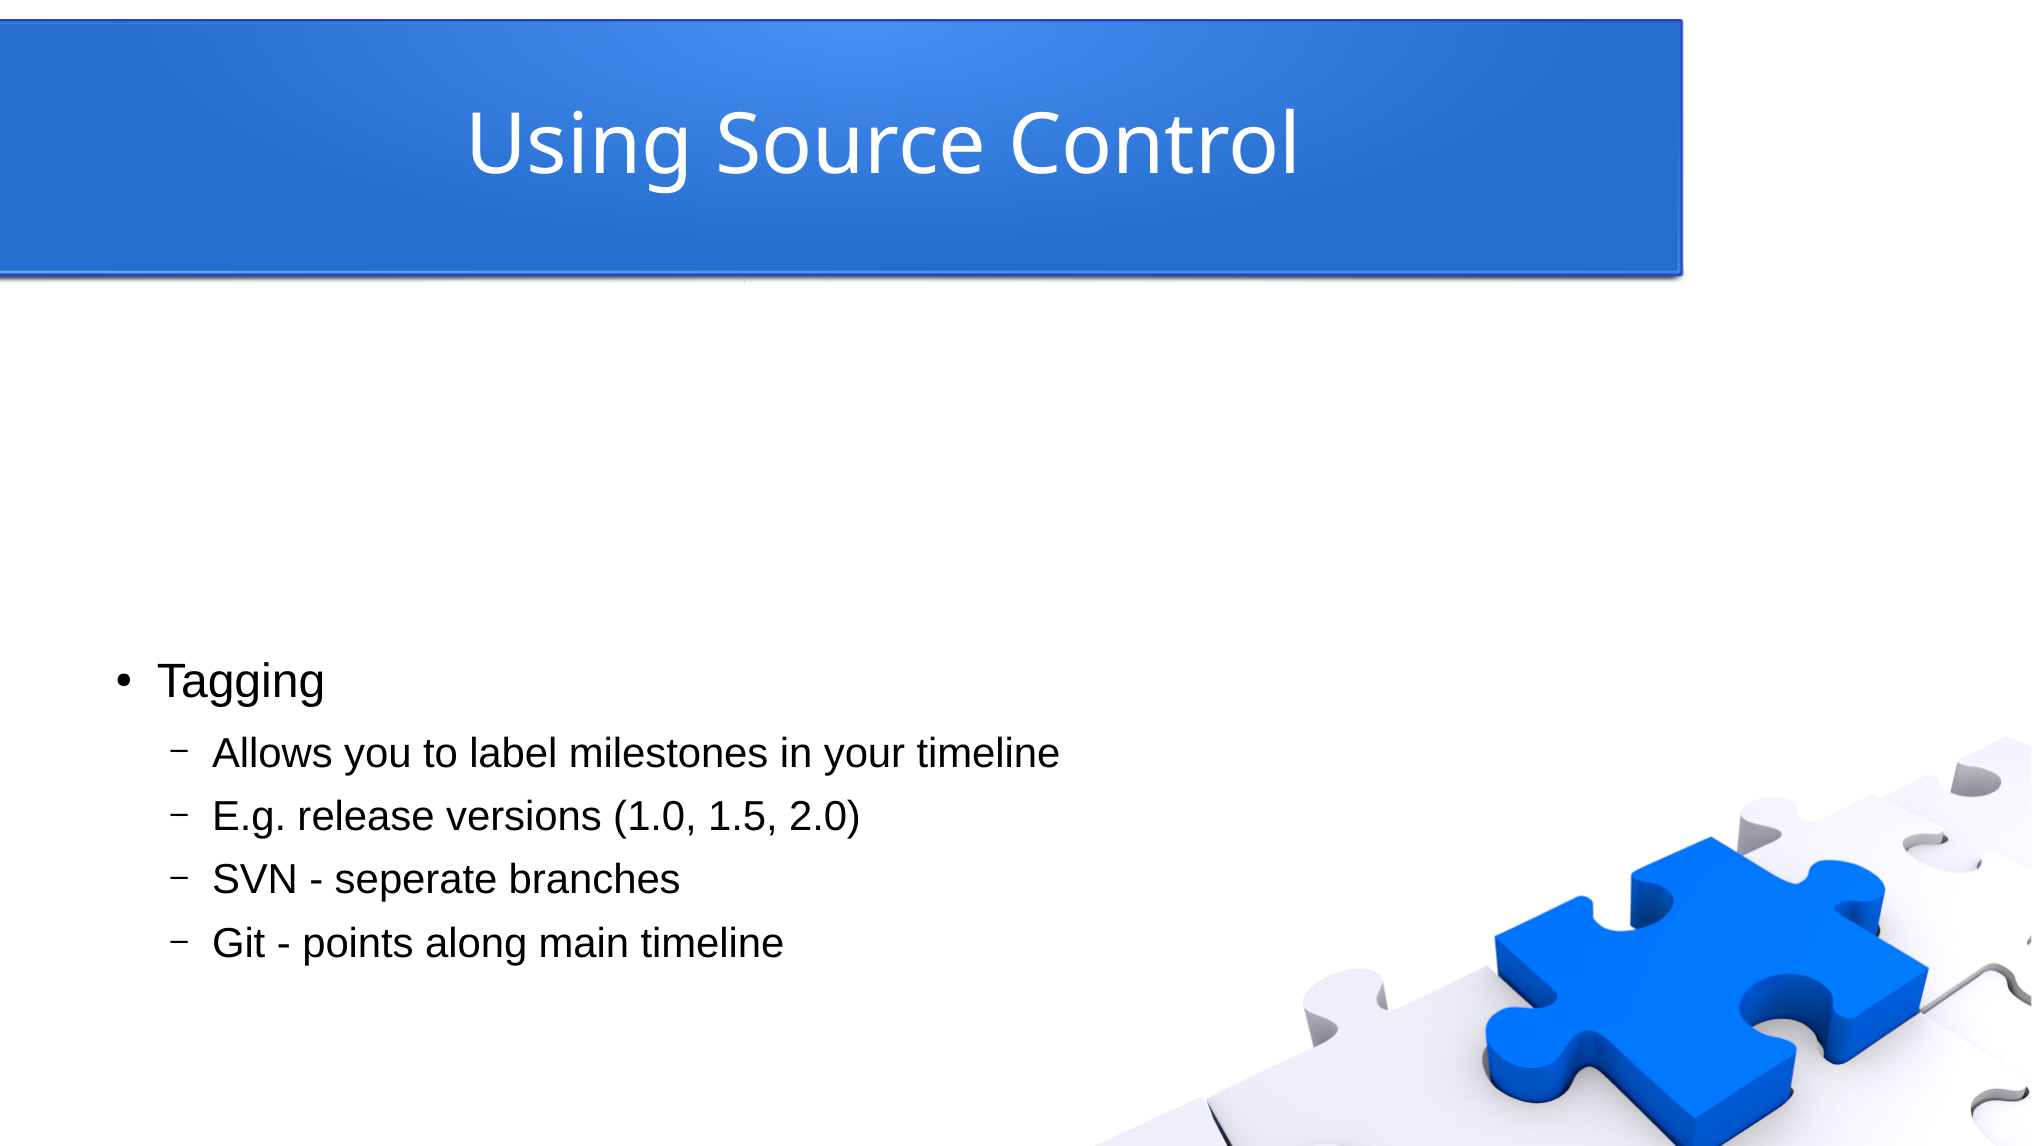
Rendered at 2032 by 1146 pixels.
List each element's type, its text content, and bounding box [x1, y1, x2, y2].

list Tagging Allows you to label milestones in your timeline E.g. release versions (1.0, 1.5, 2.0) SVN - seperate branches Git - points along main timeline [101, 654, 1619, 971]
picture [449, 307, 2032, 1146]
picture [0, 19, 1689, 284]
title Using Source Control [101, 45, 1666, 237]
